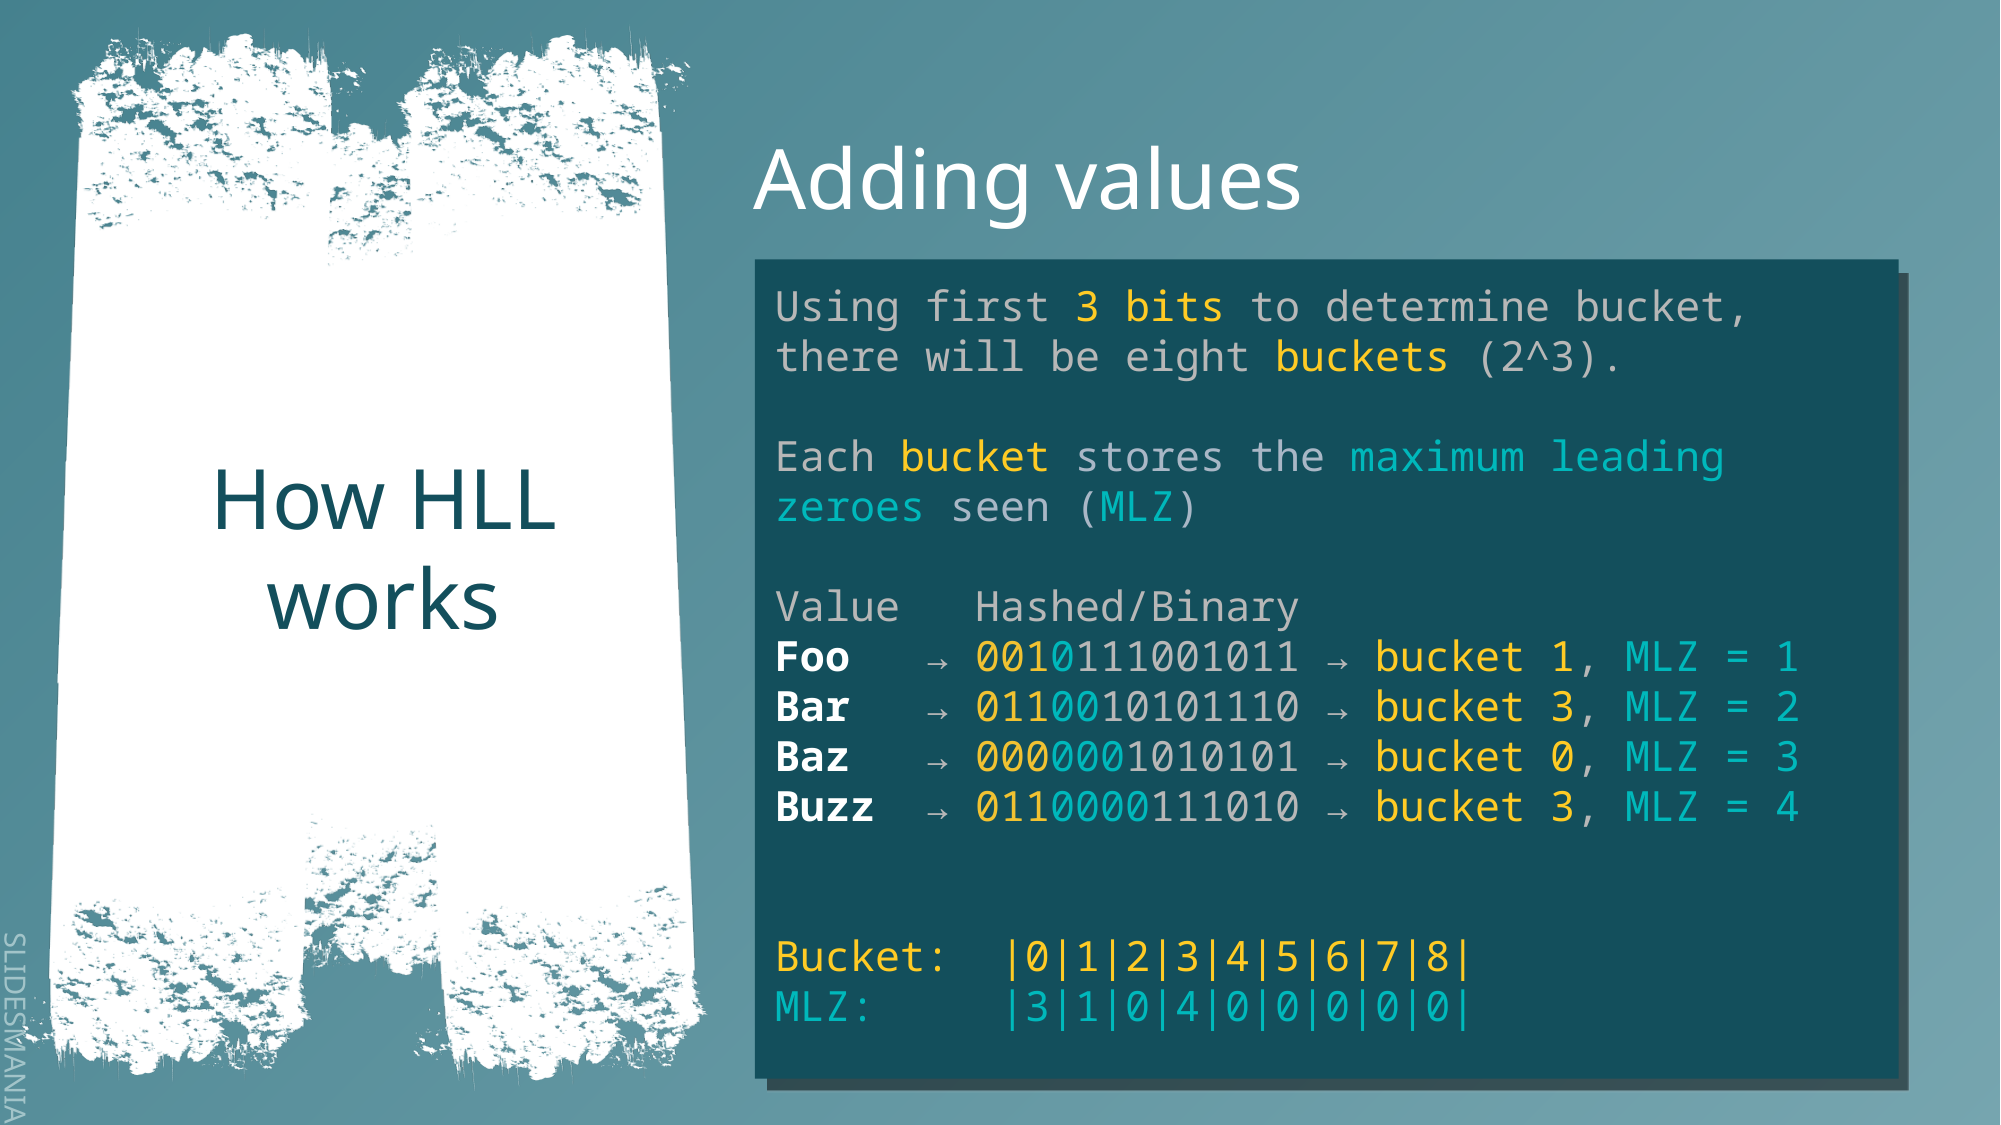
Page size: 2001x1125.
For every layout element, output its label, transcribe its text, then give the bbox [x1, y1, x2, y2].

picture [16, 23, 708, 1092]
title How HLL works [83, 162, 684, 931]
title Adding values [733, 106, 1946, 232]
title Using first 3 bits to determine bucket, there will be eight buckets (2^3). Each bucket stores the maximum leading zeroes seen (MLZ) Value Hashed/Binary Foo → 0010111001011 → bucket 1, MLZ = 1 Bar → 0110010101110 → bucket 3, MLZ = 2 Baz → 0000001010101 → bucket 0, MLZ = 3 Buzz → 0110000111010 → bucket 3, MLZ = 4 Bucket: |0|1|2|3|4|5|6|7|8| MLZ: |3|1|0|4|0|0|0|0|0| [754, 259, 1899, 1079]
